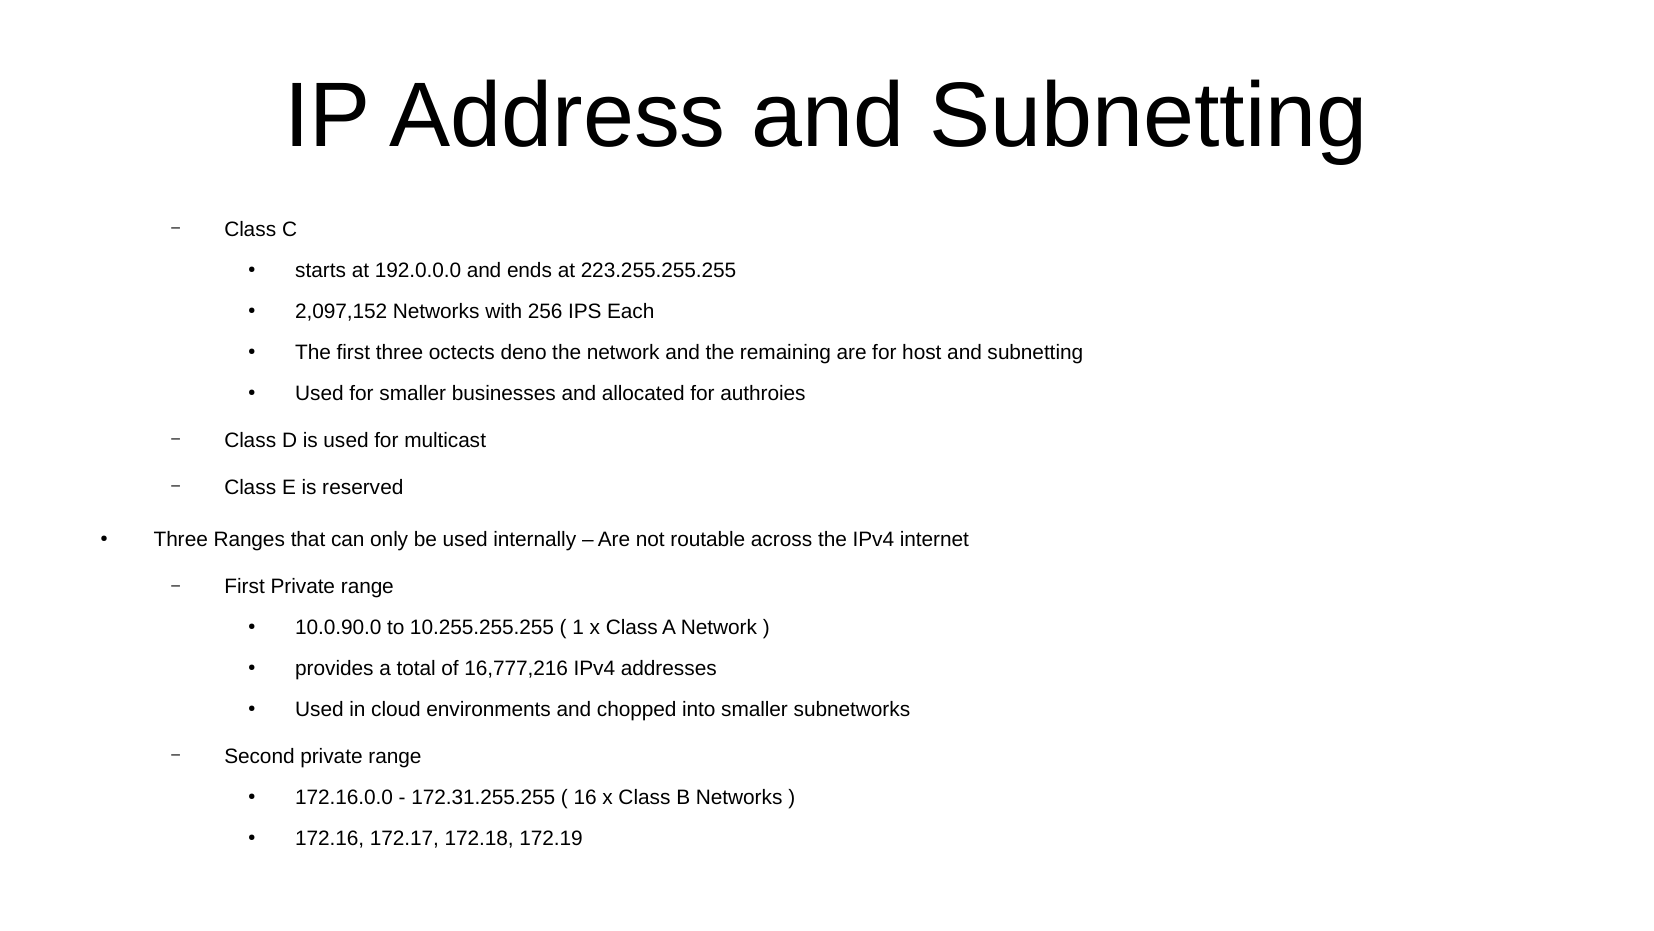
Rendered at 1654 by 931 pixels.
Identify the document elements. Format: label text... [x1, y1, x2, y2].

title IP Address and Subnetting [82, 37, 1571, 193]
list Class C starts at 192.0.0.0 and ends at 223.255.255.255 2,097,152 Networks with 256 IPS Each The first three octects deno the network and the remaining are for host and subnetting Used for smaller businesses and allocated for authroies Class D is used for multicast Class E is reserved Three Ranges that can only be used internally – Are not routable across the IPv4 internet First Private range 10.0.90.0 to 10.255.255.255 ( 1 x Class A Network ) provides a total of 16,777,216 IPv4 addresses Used in cloud environments and chopped into smaller subnetworks Second private range 172.16.0.0 - 172.31.255.255 ( 16 x Class B Networks ) 172.16, 172.17, 172.18, 172.19 [82, 217, 1636, 916]
